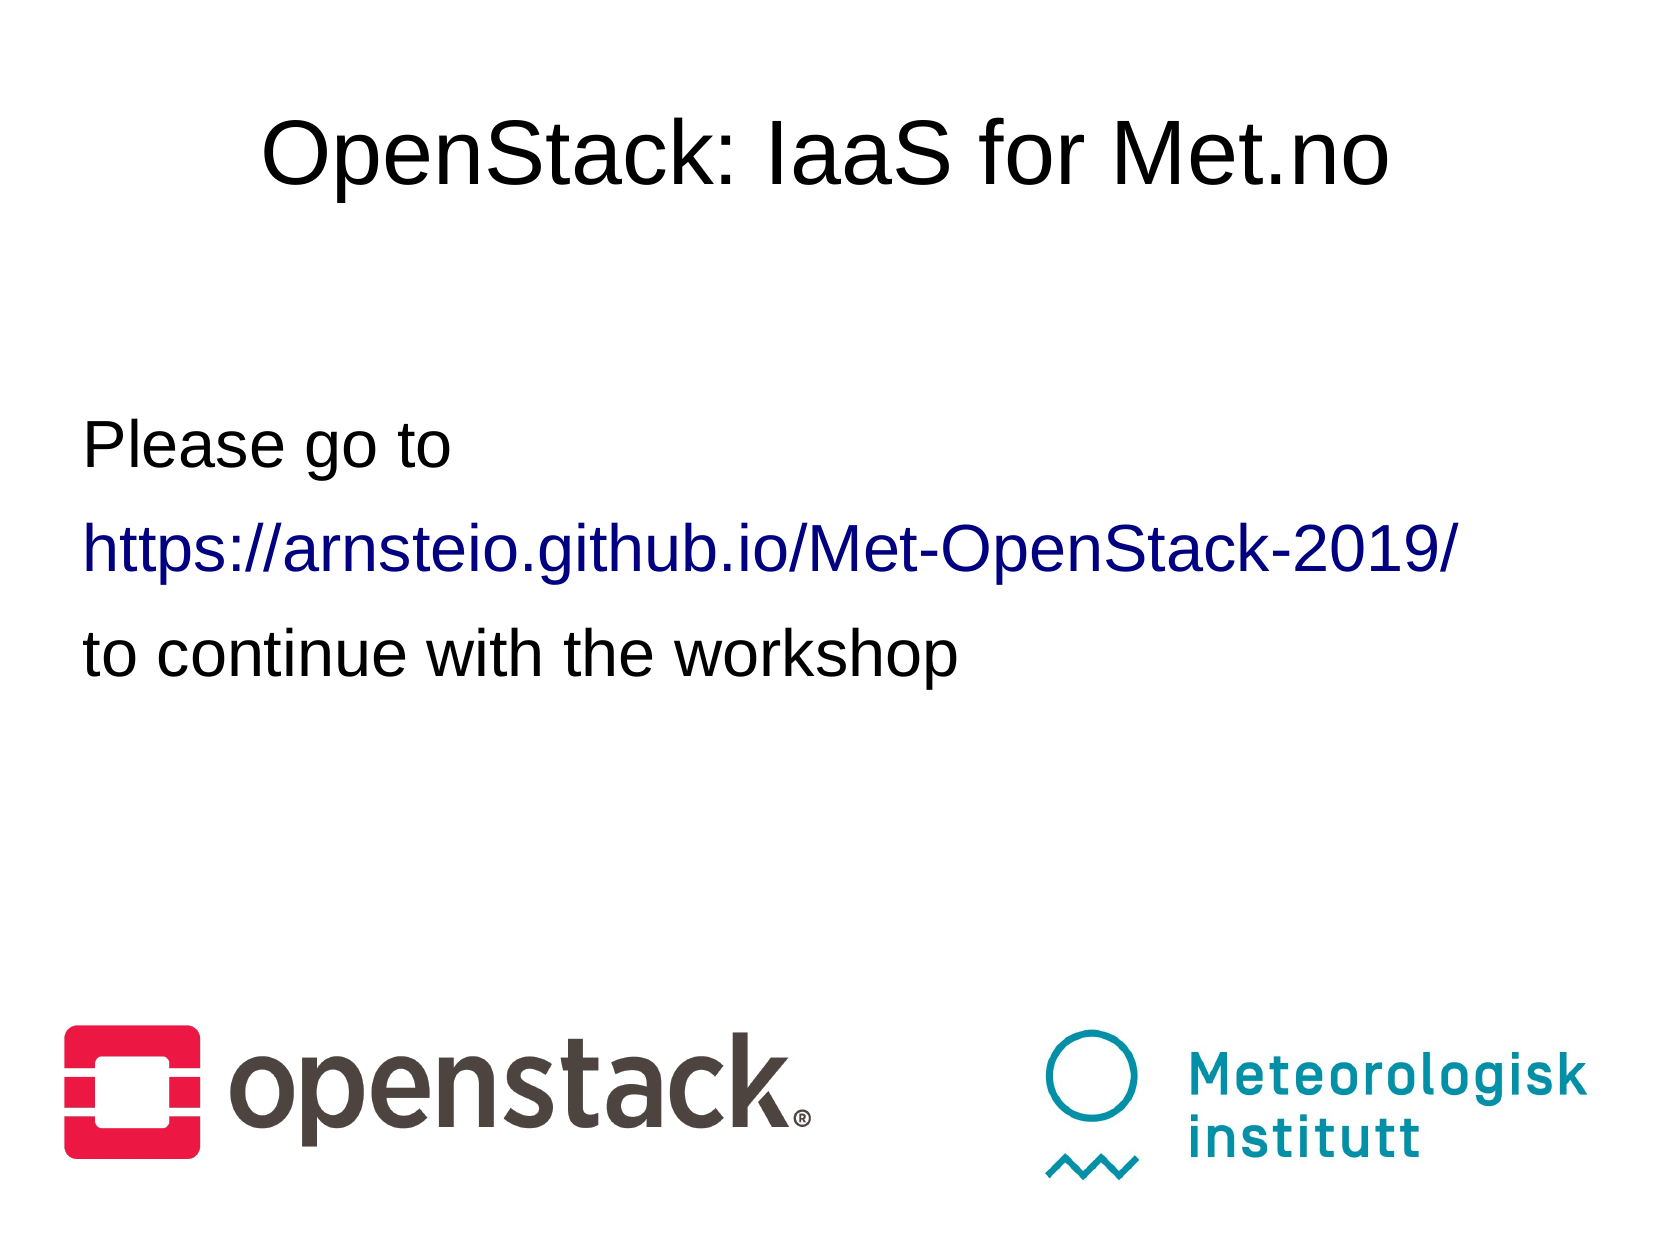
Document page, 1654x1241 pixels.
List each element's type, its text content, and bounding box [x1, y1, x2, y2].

picture [960, 944, 1654, 1241]
picture [64, 1025, 811, 1159]
list Please go to https://arnsteio.github.io/Met-OpenStack-2019/ to continue with the workshop [82, 407, 1571, 793]
title OpenStack: IaaS for Met.no [82, 49, 1571, 257]
